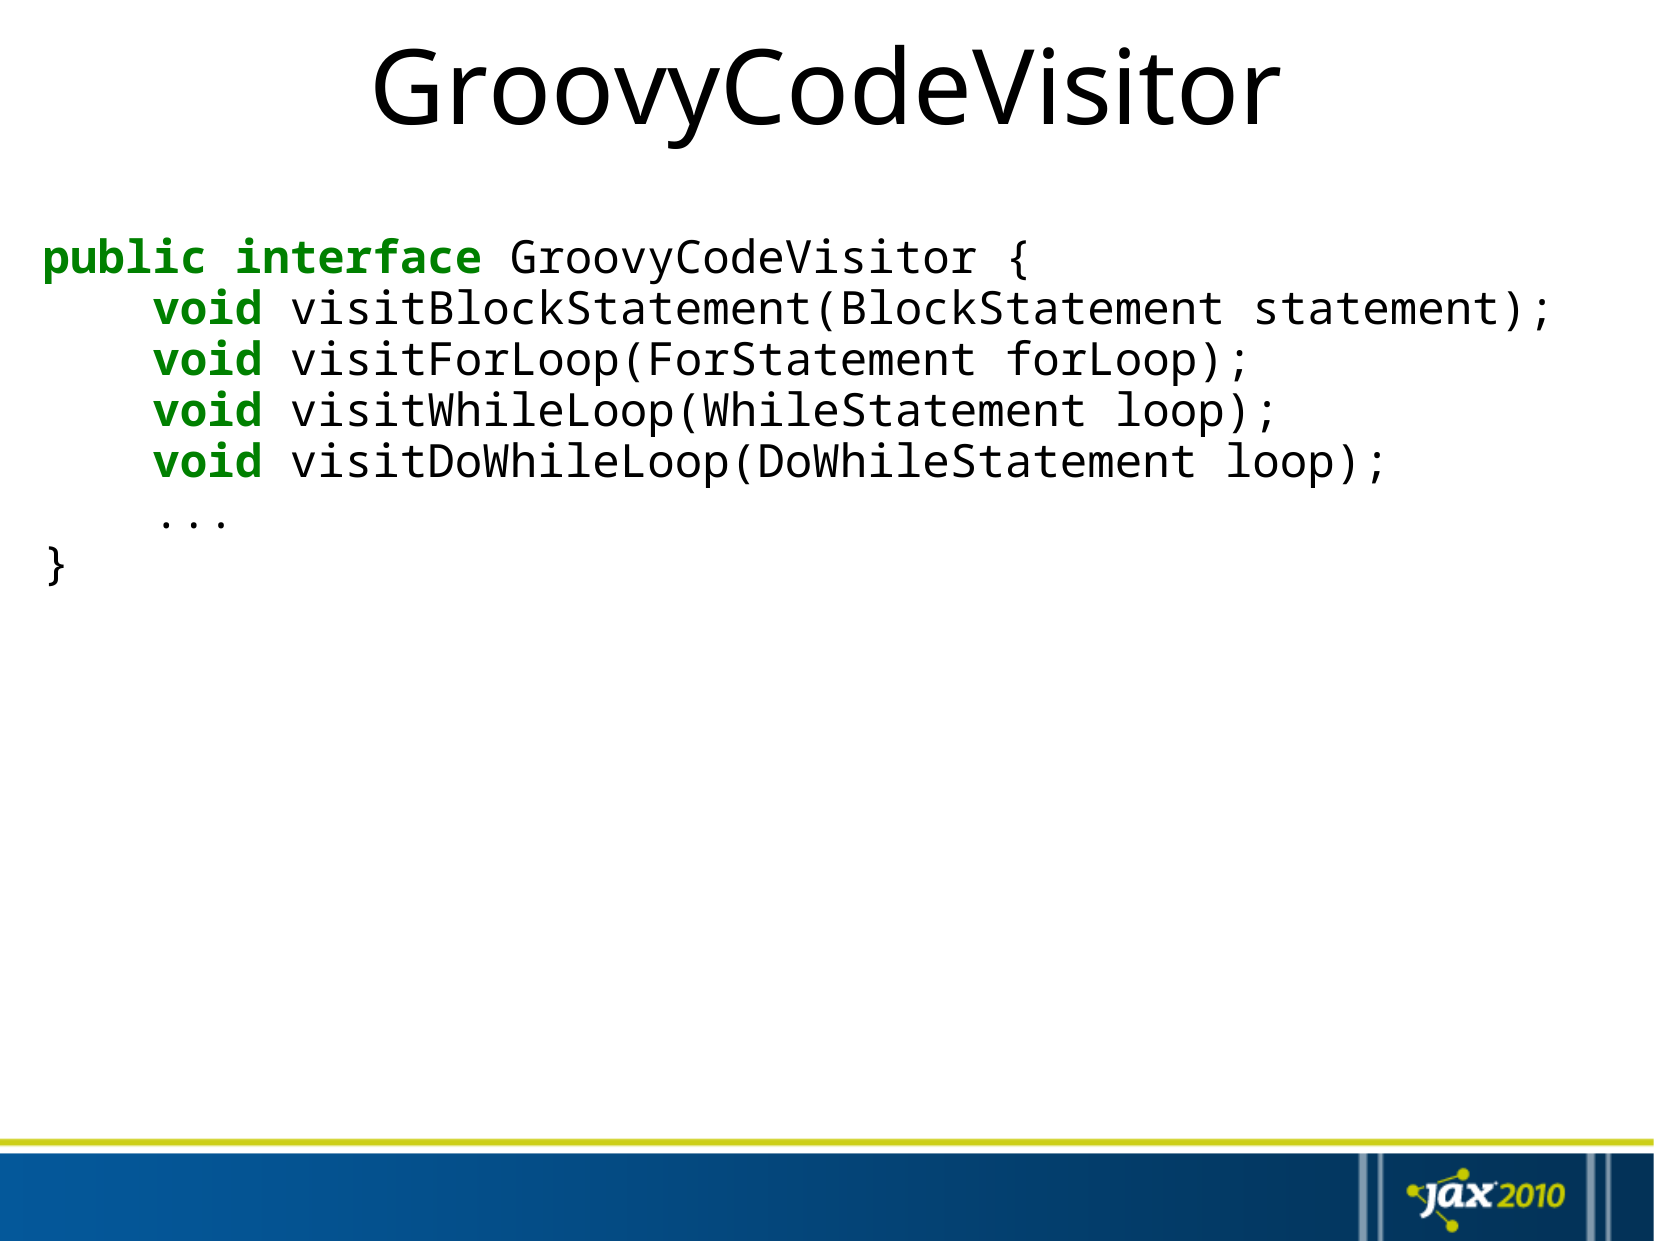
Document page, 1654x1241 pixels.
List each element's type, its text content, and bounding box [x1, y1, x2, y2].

picture [0, 0, 1654, 1241]
title GroovyCodeVisitor [82, 24, 1571, 149]
text_box public interface GroovyCodeVisitor { void visitBlockStatement(BlockStatement statement); void visitForLoop(ForStatement forLoop); void visitWhileLoop(WhileStatement loop); void visitDoWhileLoop(DoWhileStatement loop); ... } [27, 225, 1613, 1088]
